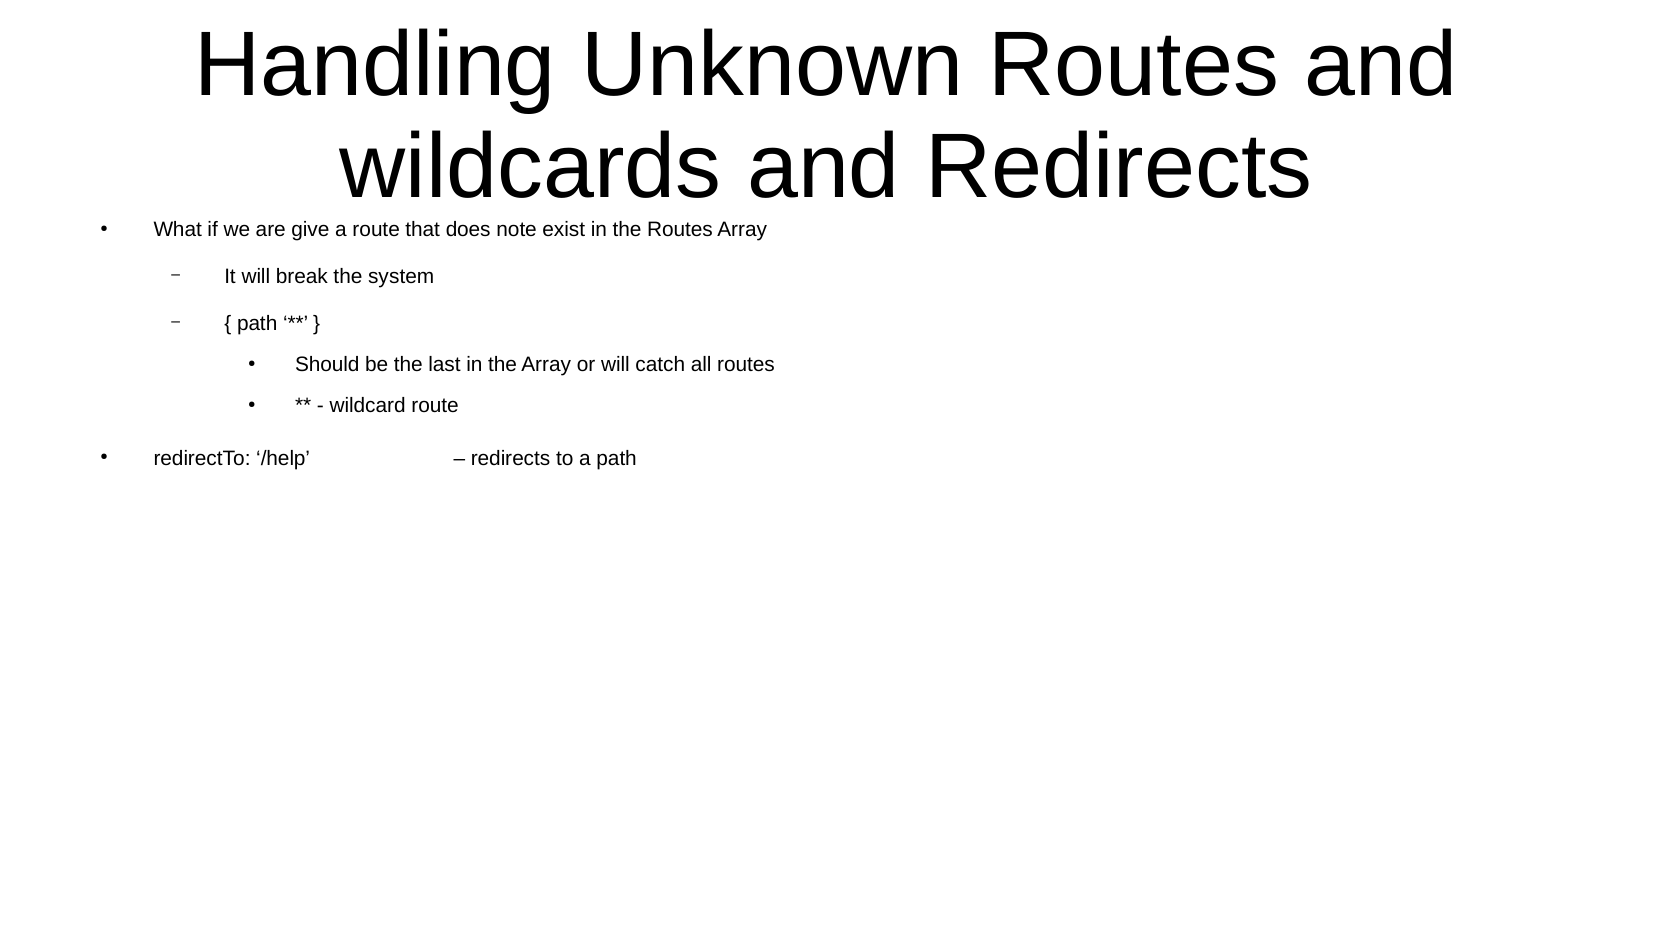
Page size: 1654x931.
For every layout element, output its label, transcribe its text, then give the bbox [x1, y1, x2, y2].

title Handling Unknown Routes and wildcards and Redirects [82, 12, 1571, 217]
list What if we are give a route that does note exist in the Routes Array It will break the system { path ‘**’ } Should be the last in the Array or will catch all routes ** - wildcard route redirectTo: ‘/help’ – redirects to a path [82, 217, 1636, 916]
